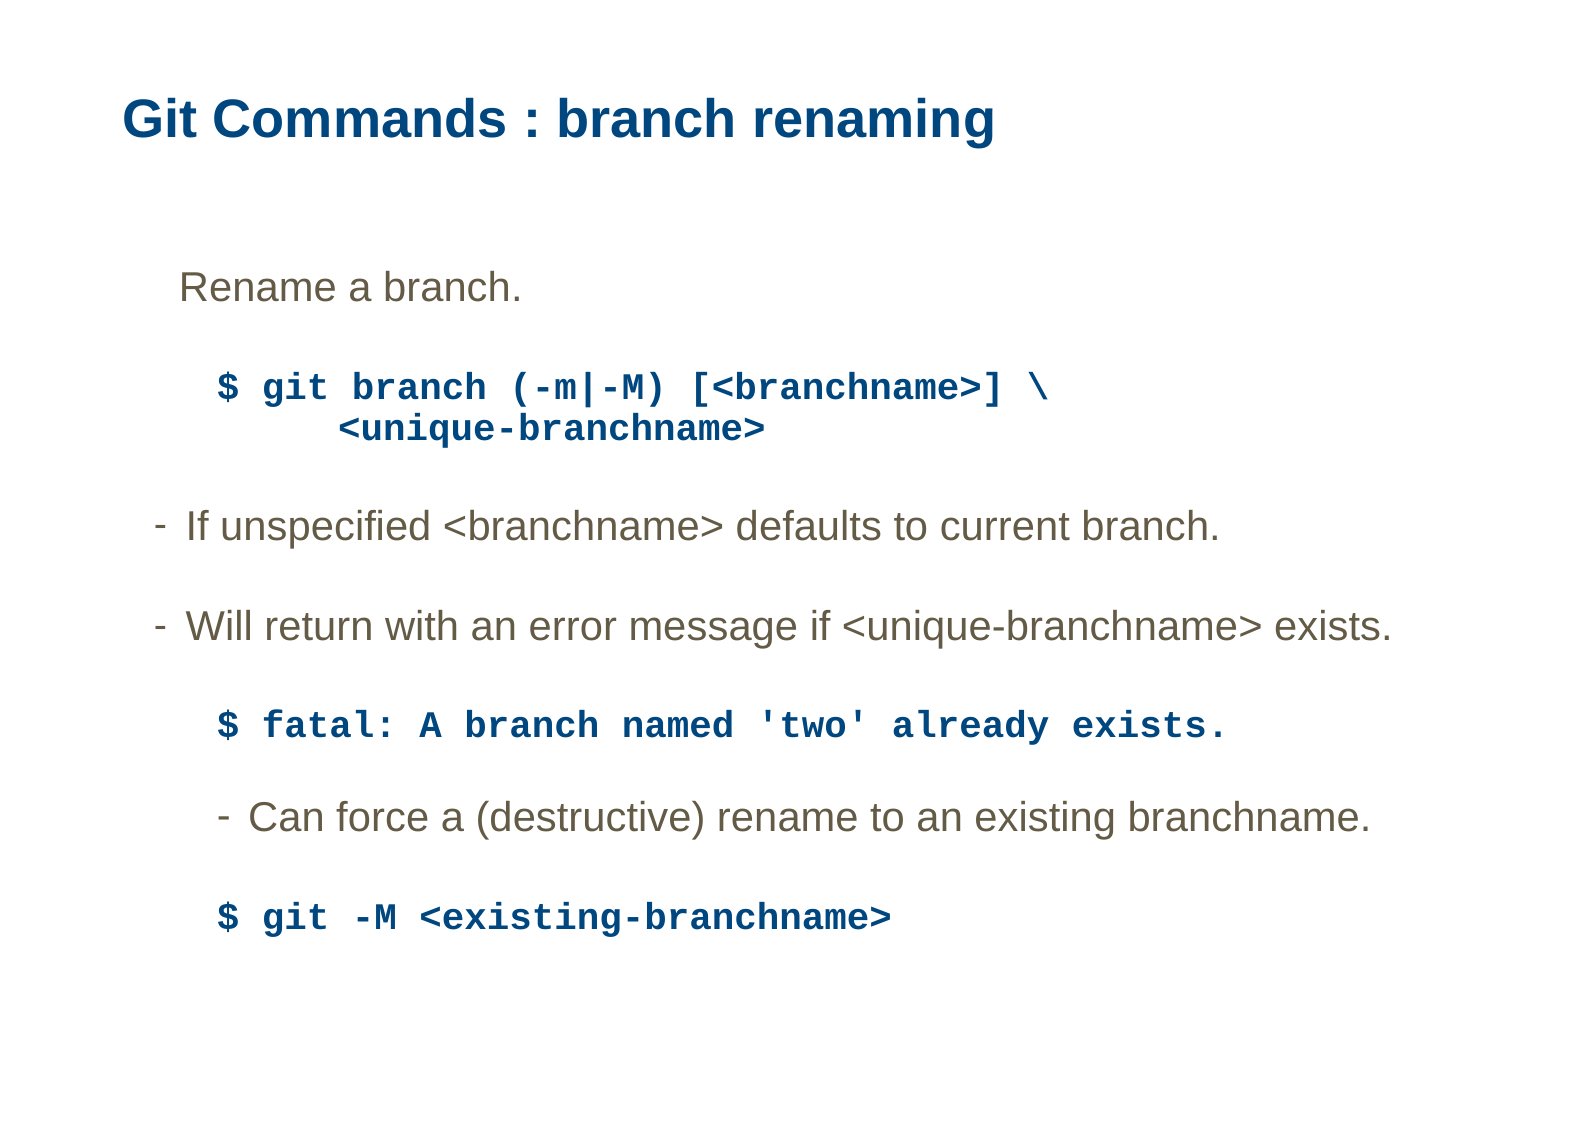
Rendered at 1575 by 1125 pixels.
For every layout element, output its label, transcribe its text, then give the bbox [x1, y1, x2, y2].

title Git Commands : branch renaming [122, 76, 1541, 157]
list Rename a branch. $ git branch (-m|-M) [<branchname>] \ <unique-branchname> If unspecified <branchname> defaults to current branch. Will return with an error message if <unique-branchname> exists. $ fatal: A branch named 'two' already exists. Can force a (destructive) rename to an existing branchname. $ git -M <existing-branchname> [122, 265, 1398, 947]
